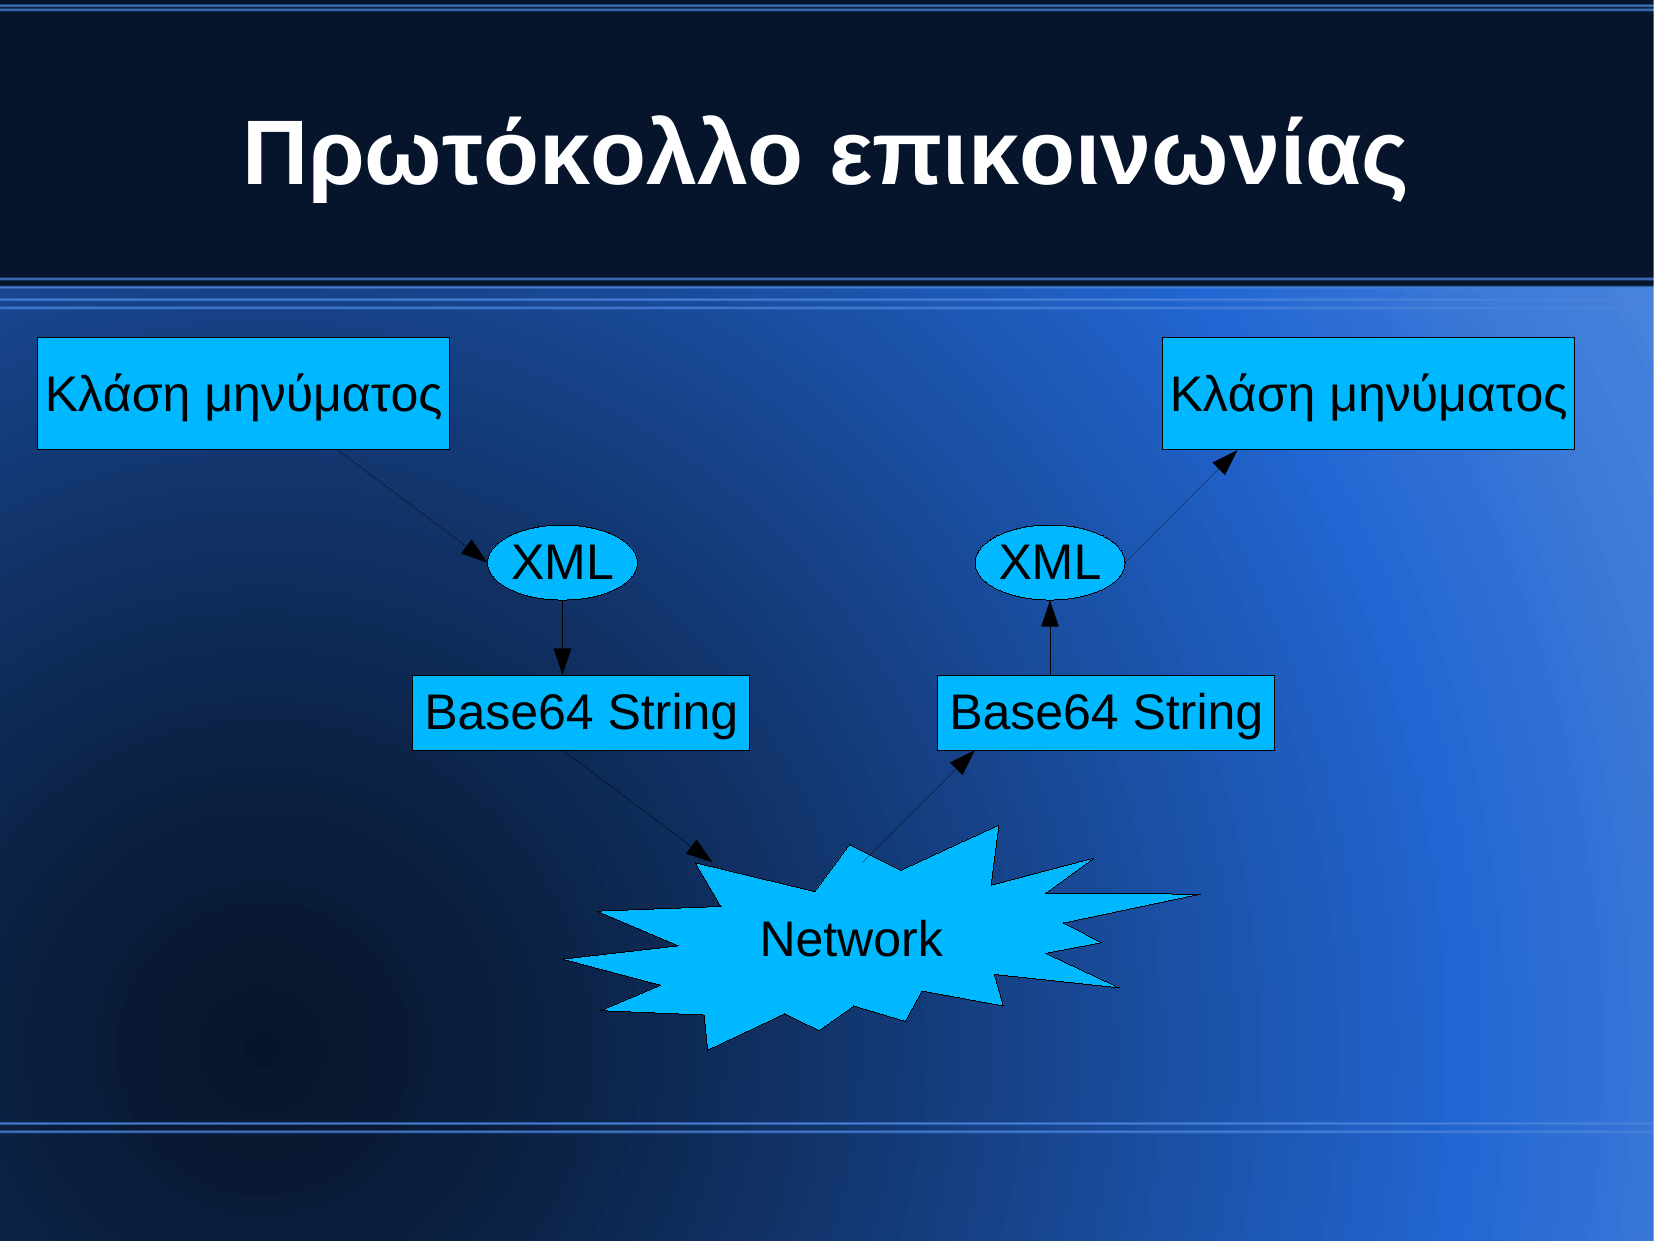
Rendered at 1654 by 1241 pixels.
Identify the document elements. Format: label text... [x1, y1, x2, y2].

text_box XML [487, 525, 638, 601]
text_box Base64 String [937, 675, 1275, 751]
text_box Network [562, 825, 1201, 1051]
picture [0, 0, 1654, 1241]
text_box Κλάση μηνύματος [1162, 337, 1575, 450]
text_box Base64 String [412, 675, 750, 751]
text_box Κλάση μηνύματος [37, 337, 450, 450]
list [82, 355, 1571, 1174]
title Πρωτόκολλο επικοινωνίας [82, 49, 1571, 257]
text_box XML [975, 525, 1126, 601]
